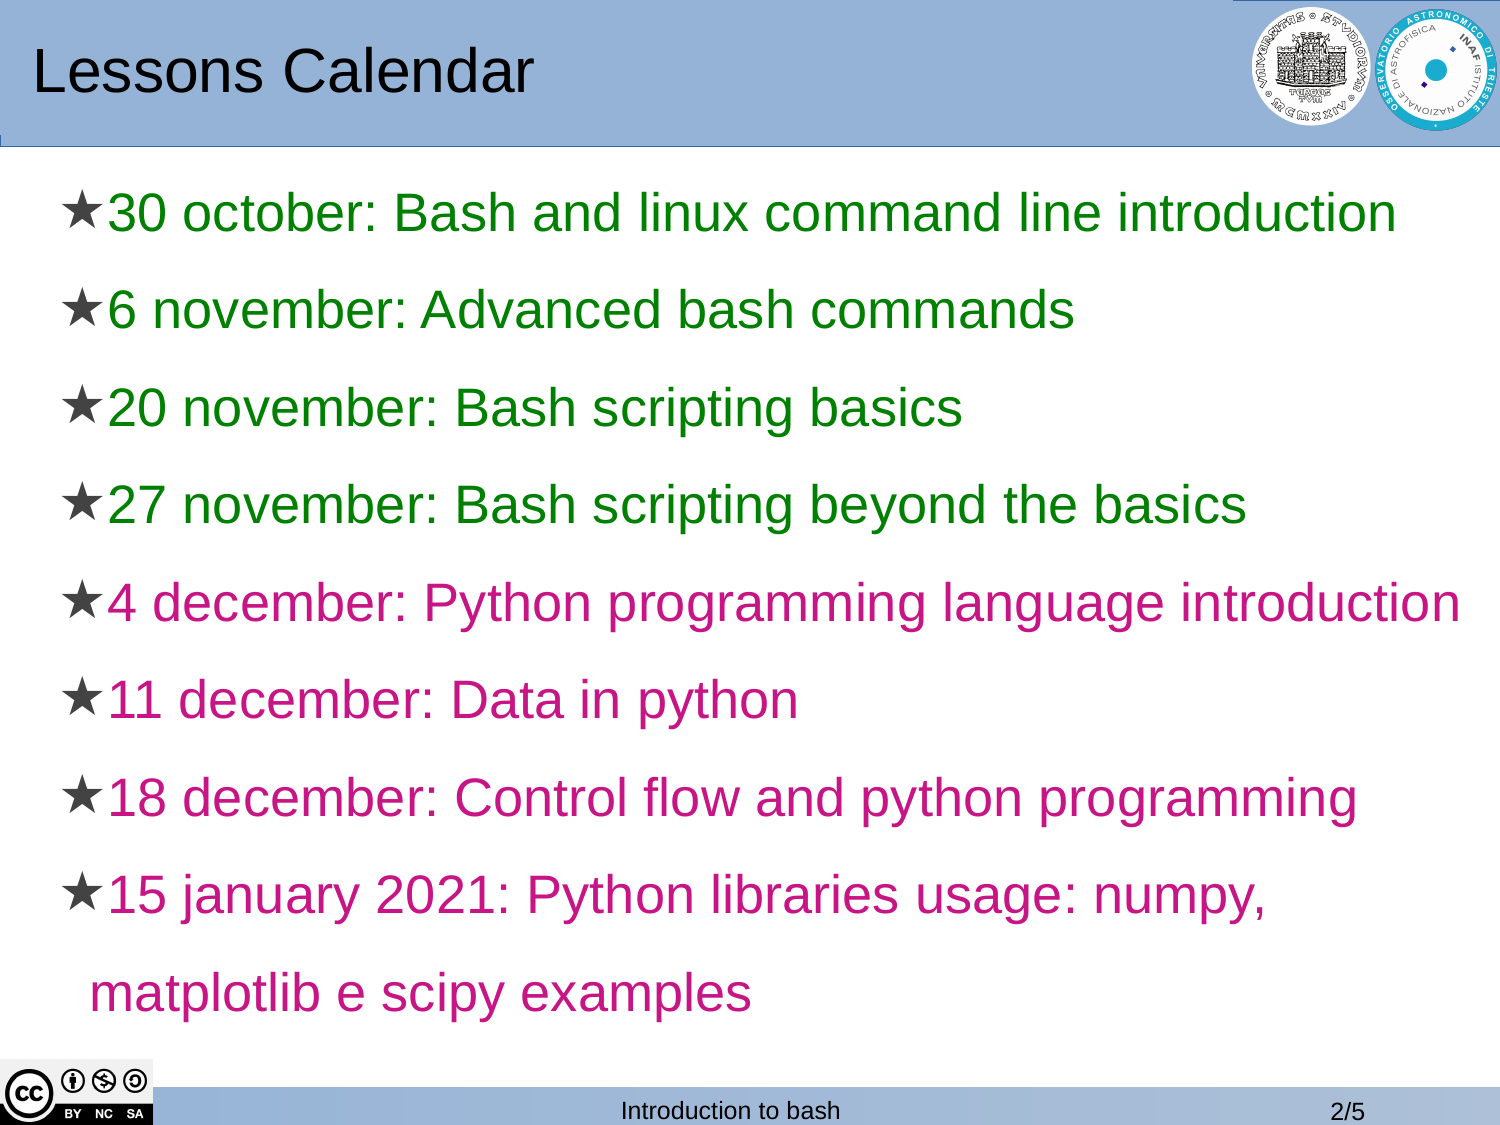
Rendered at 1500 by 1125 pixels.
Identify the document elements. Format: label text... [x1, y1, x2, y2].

text_box Lessons Calendar [0, 0, 1233, 135]
list 30 october: Bash and linux command line introduction 6 november: Advanced bash commands 20 november: Bash scripting basics 27 november: Bash scripting beyond the basics 4 december: Python programming language introduction 11 december: Data in python 18 december: Control flow and python programming 15 january 2021: Python libraries usage: numpy, matplotlib e scipy examples [0, 137, 1500, 978]
picture [0, 1059, 153, 1125]
title Traditional service delivery [1233, 0, 1500, 135]
